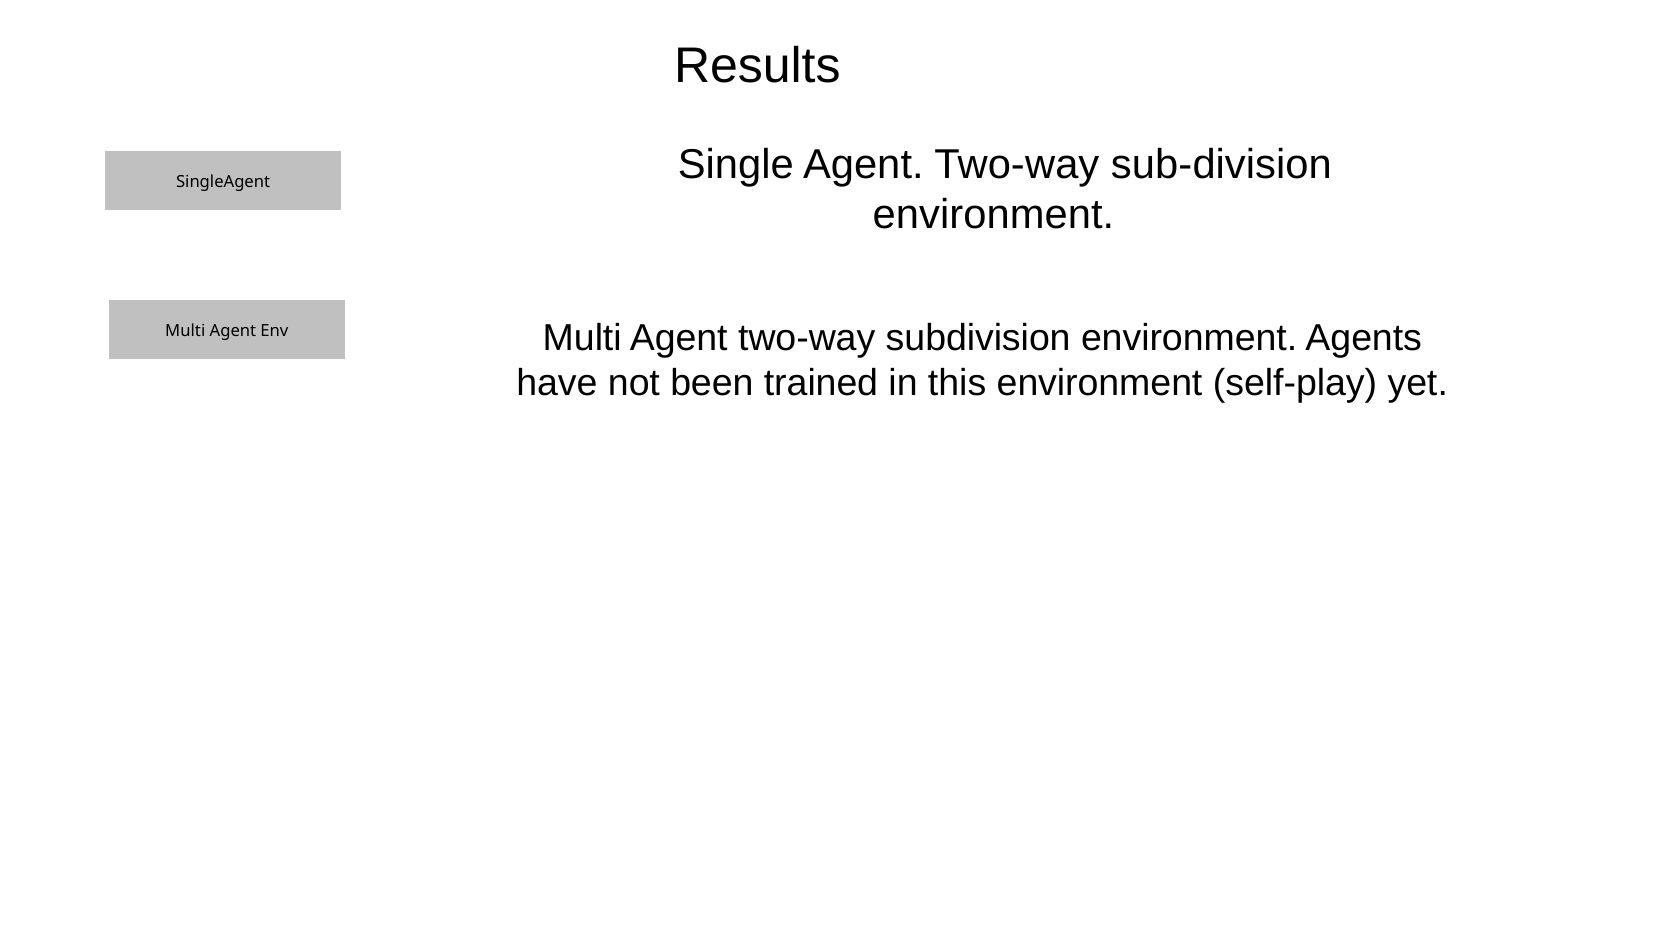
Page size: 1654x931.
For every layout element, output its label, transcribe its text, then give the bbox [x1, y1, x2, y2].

text_box Multi Agent two-way subdivision environment. Agents have not been trained in this environment (self-play) yet. [509, 299, 1455, 417]
text_box Results [314, 34, 1200, 90]
text_box Single Agent. Two-way sub-division environment. [569, 134, 1440, 240]
